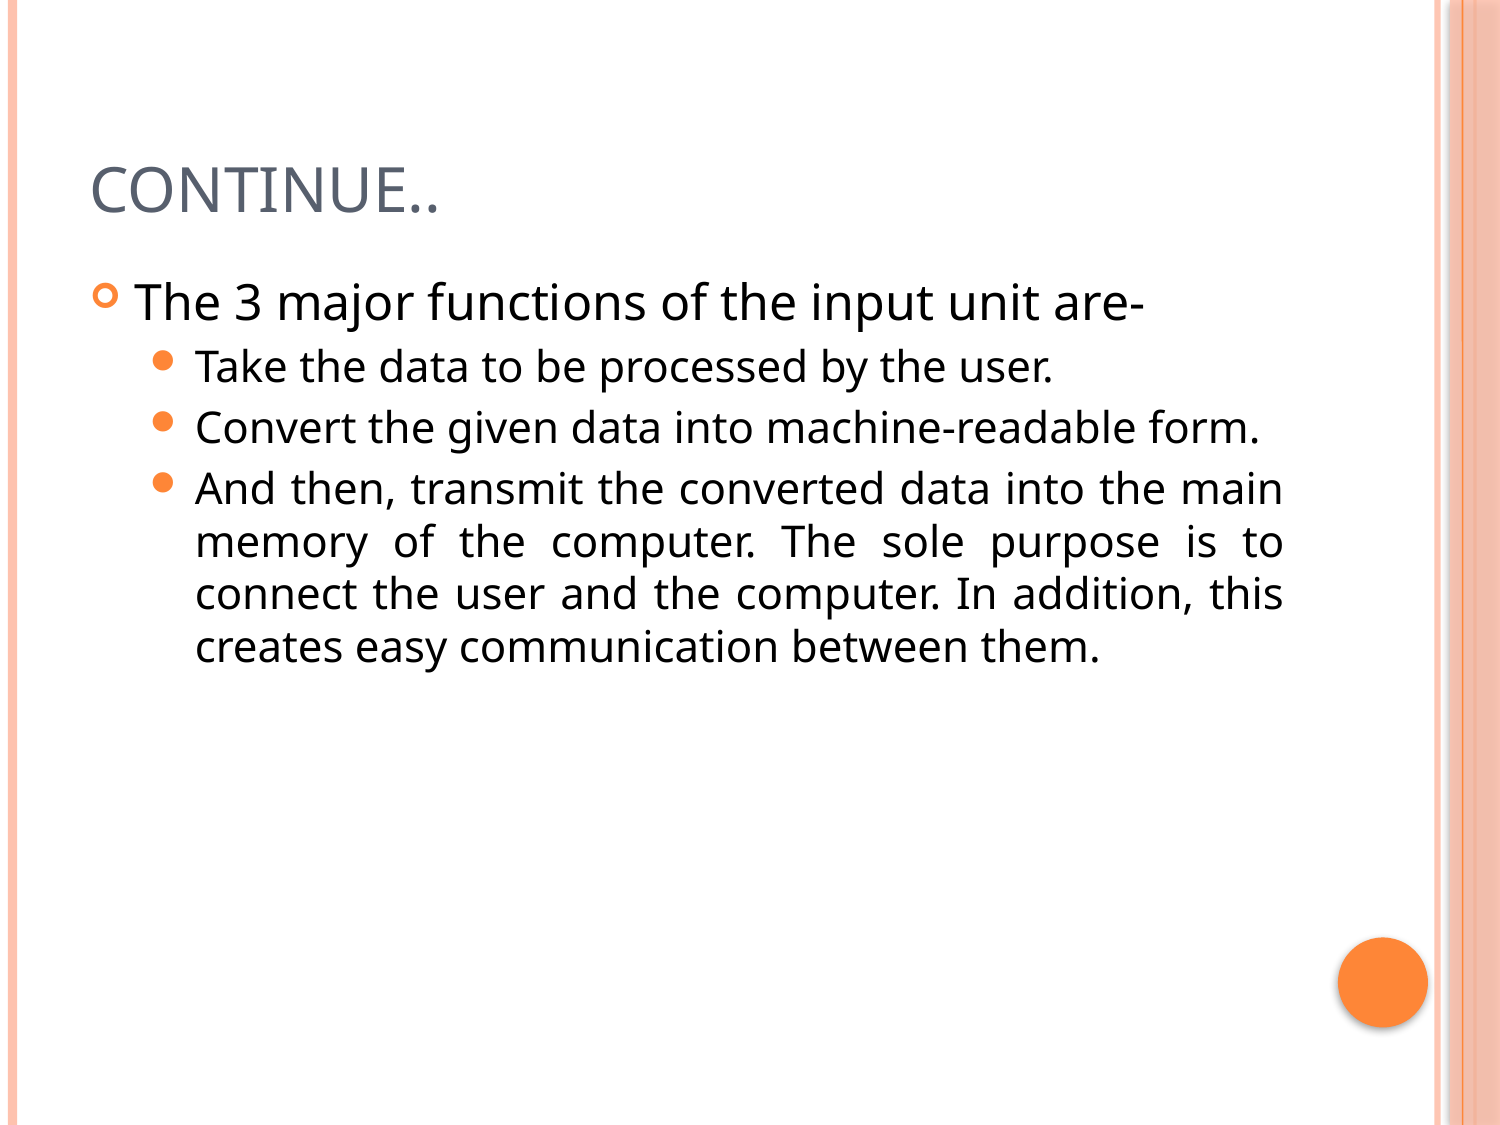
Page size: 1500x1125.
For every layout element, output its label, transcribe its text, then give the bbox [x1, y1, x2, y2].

title Continue.. [75, 45, 1300, 233]
list The 3 major functions of the input unit are- Take the data to be processed by the user. Convert the given data into machine-readable form. And then, transmit the converted data into the main memory of the computer. The sole purpose is to connect the user and the computer. In addition, this creates easy communication between them. [75, 262, 1300, 1062]
